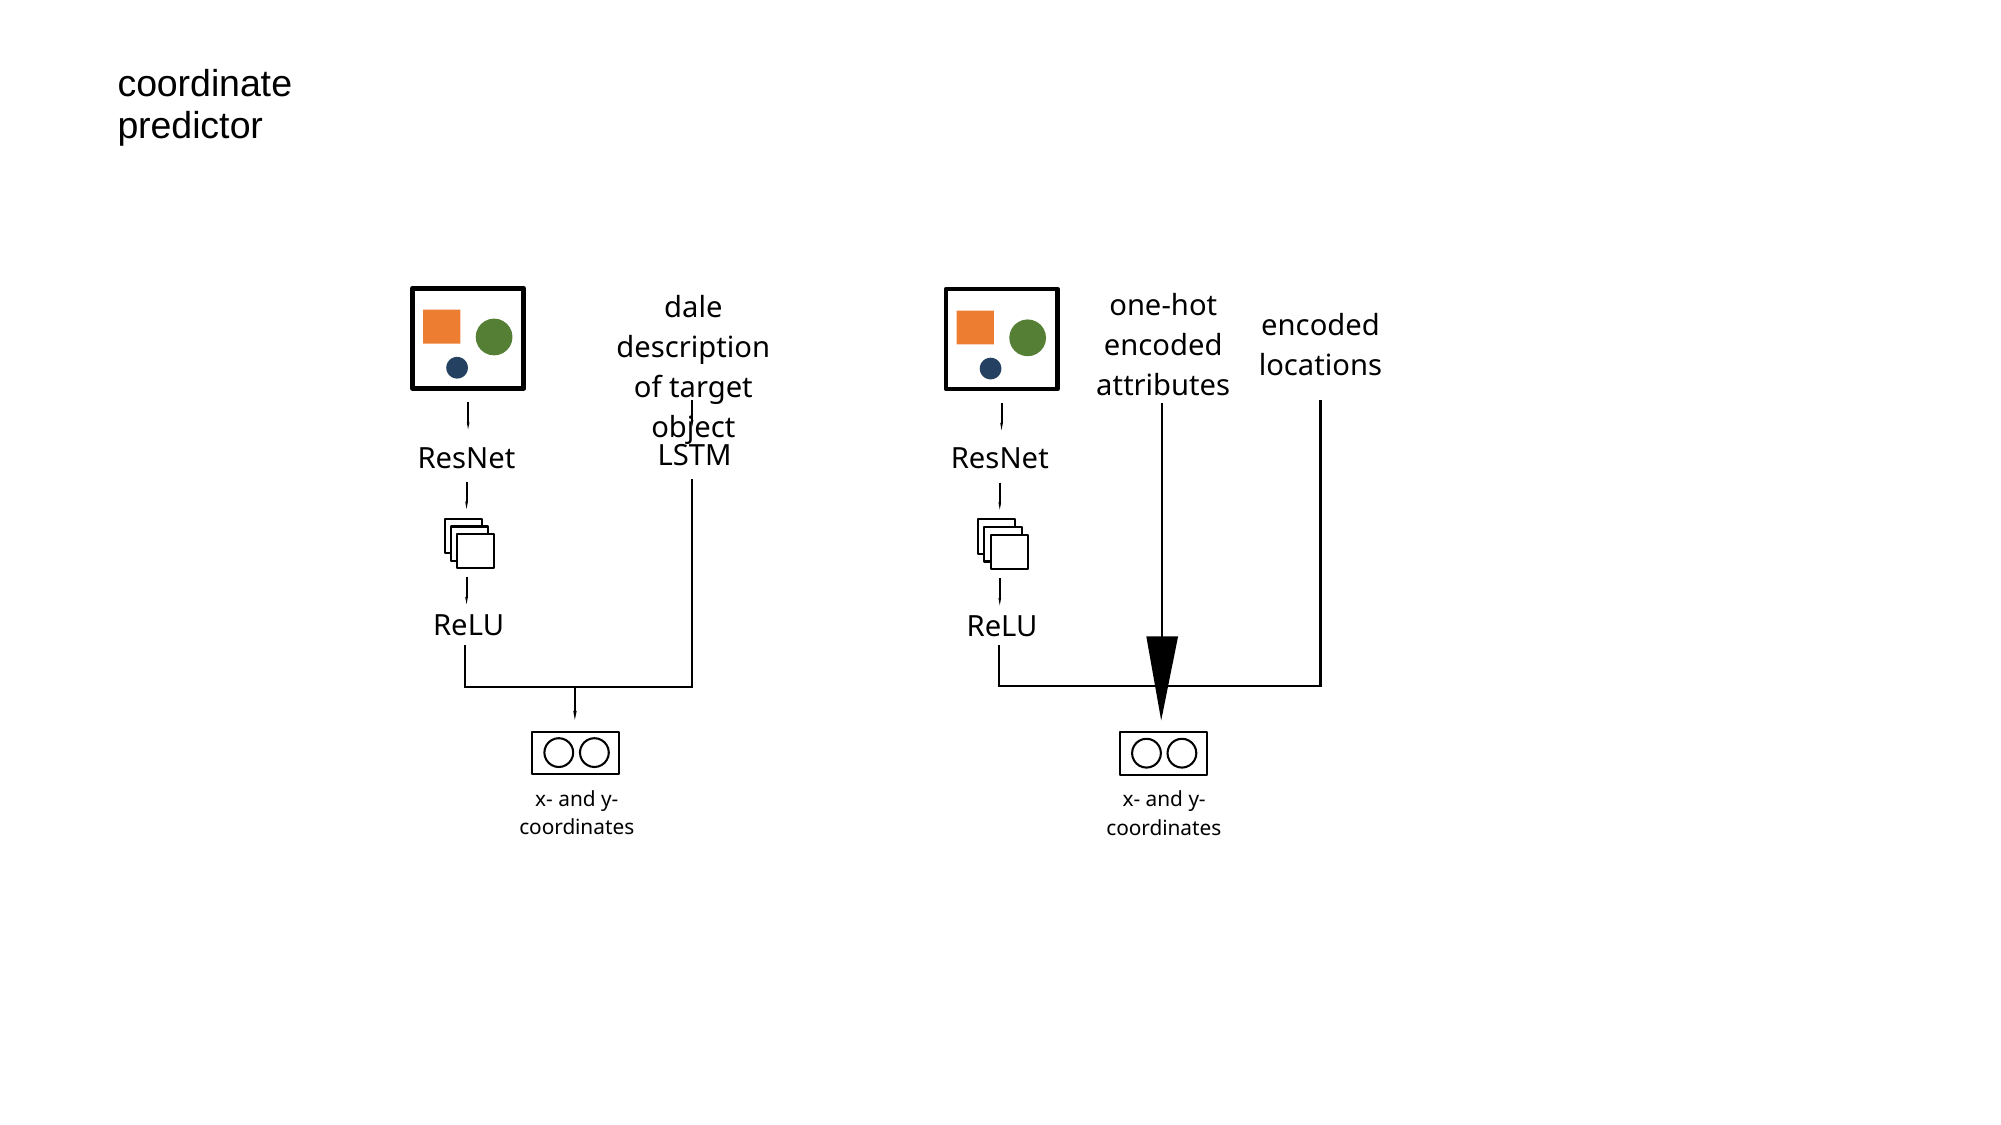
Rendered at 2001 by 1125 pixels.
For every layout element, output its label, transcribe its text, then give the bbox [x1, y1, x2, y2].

text_box [1119, 732, 1207, 775]
text_box one-hot encoded attributes [1056, 276, 1271, 398]
text_box x- and y-coordinates [1073, 777, 1255, 843]
text_box ReLU [917, 597, 1088, 648]
text_box LSTM [604, 426, 785, 478]
text_box [984, 527, 1029, 570]
text_box [532, 731, 620, 775]
text_box coordinate predictor [102, 54, 462, 96]
text_box [412, 288, 524, 389]
text_box x- and y-coordinates [485, 776, 668, 842]
text_box [457, 534, 495, 569]
text_box ResNet [381, 429, 552, 480]
text_box encoded locations [1212, 296, 1429, 382]
text_box [946, 289, 1056, 390]
text_box ReLU [383, 597, 554, 648]
text_box [977, 519, 1016, 554]
text_box dale description of target object [587, 279, 800, 400]
text_box [444, 518, 489, 561]
text_box ResNet [914, 430, 1085, 481]
